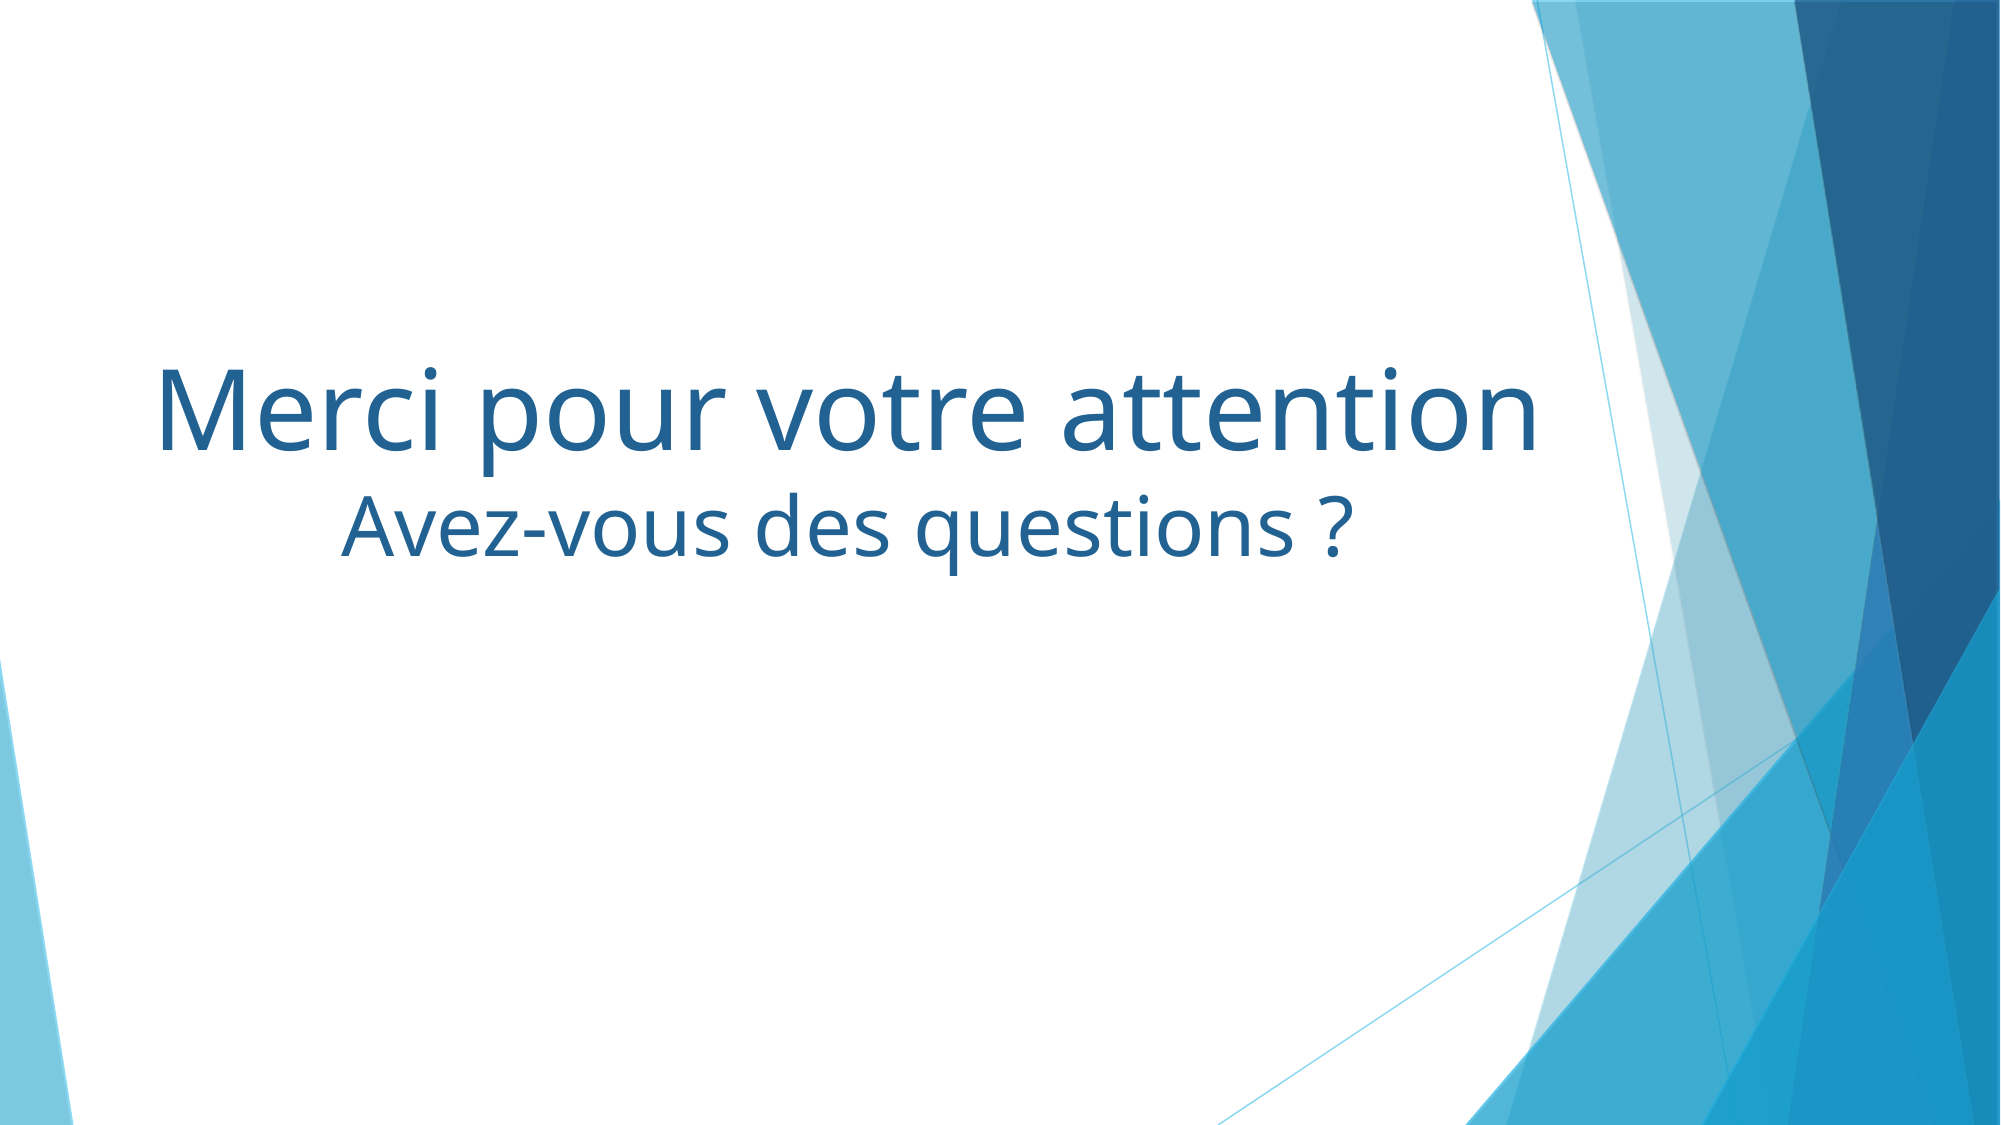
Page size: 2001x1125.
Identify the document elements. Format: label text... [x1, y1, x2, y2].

title Merci pour votre attention Avez-vous des questions ? [0, 330, 1697, 627]
